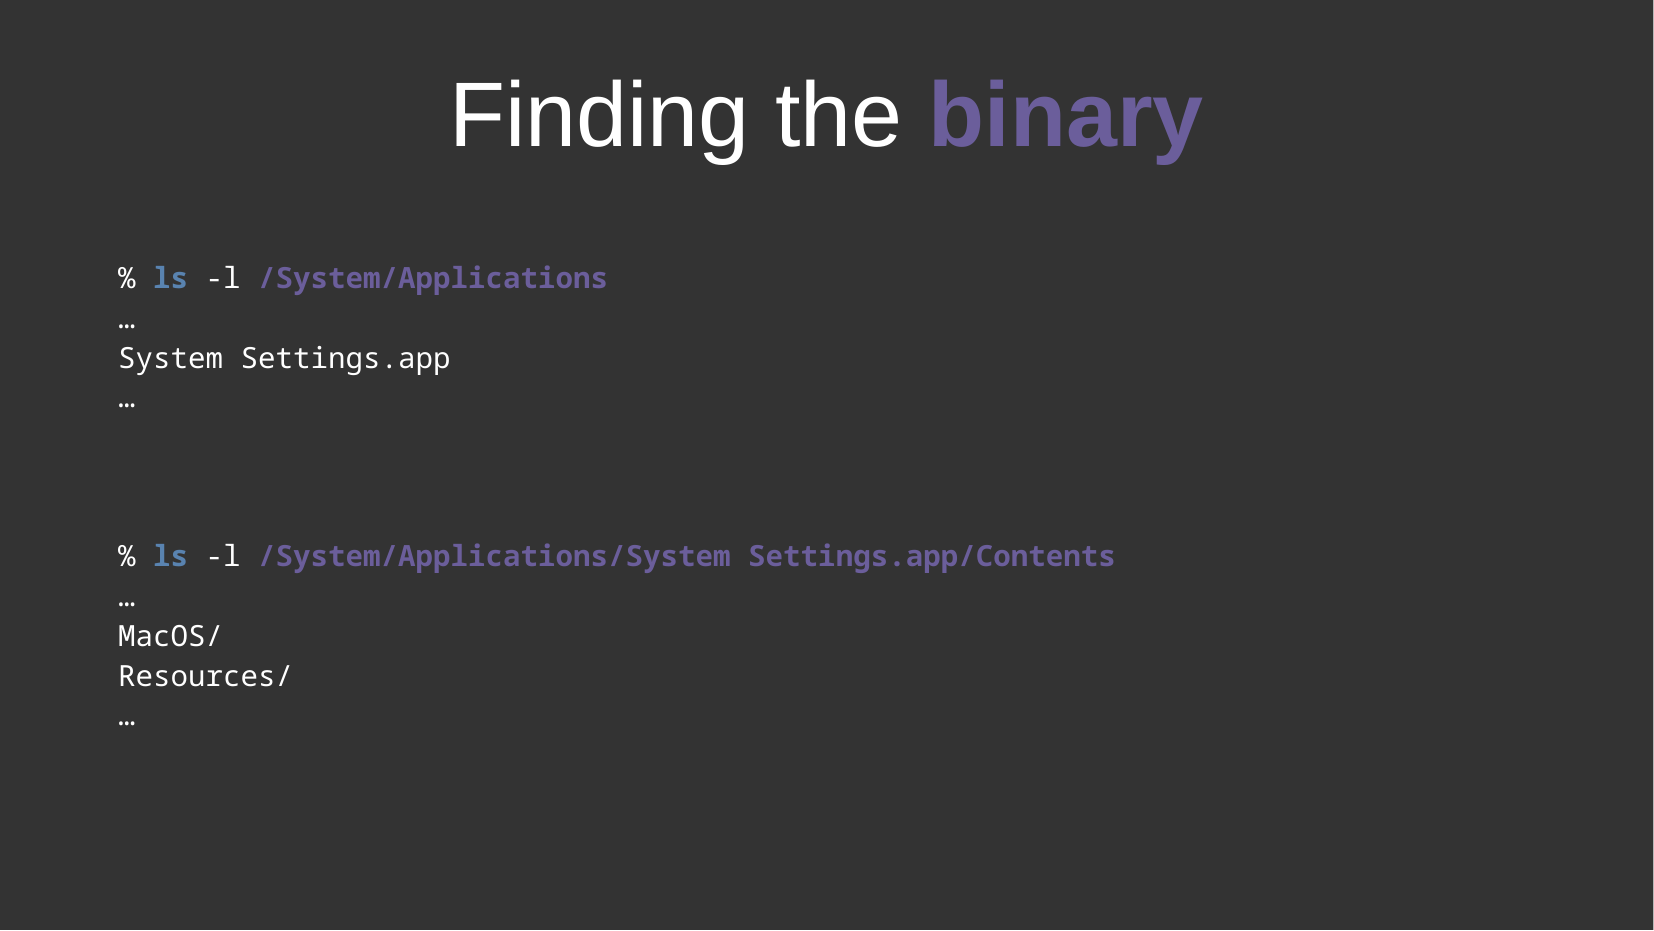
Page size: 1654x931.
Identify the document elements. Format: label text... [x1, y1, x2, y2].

subtitle % ls -l /System/Applications … System Settings.app … % ls -l /System/Applications/System Settings.app/Contents … MacOS/ Resources/ … [82, 287, 1571, 864]
title Finding the binary [82, 37, 1571, 193]
